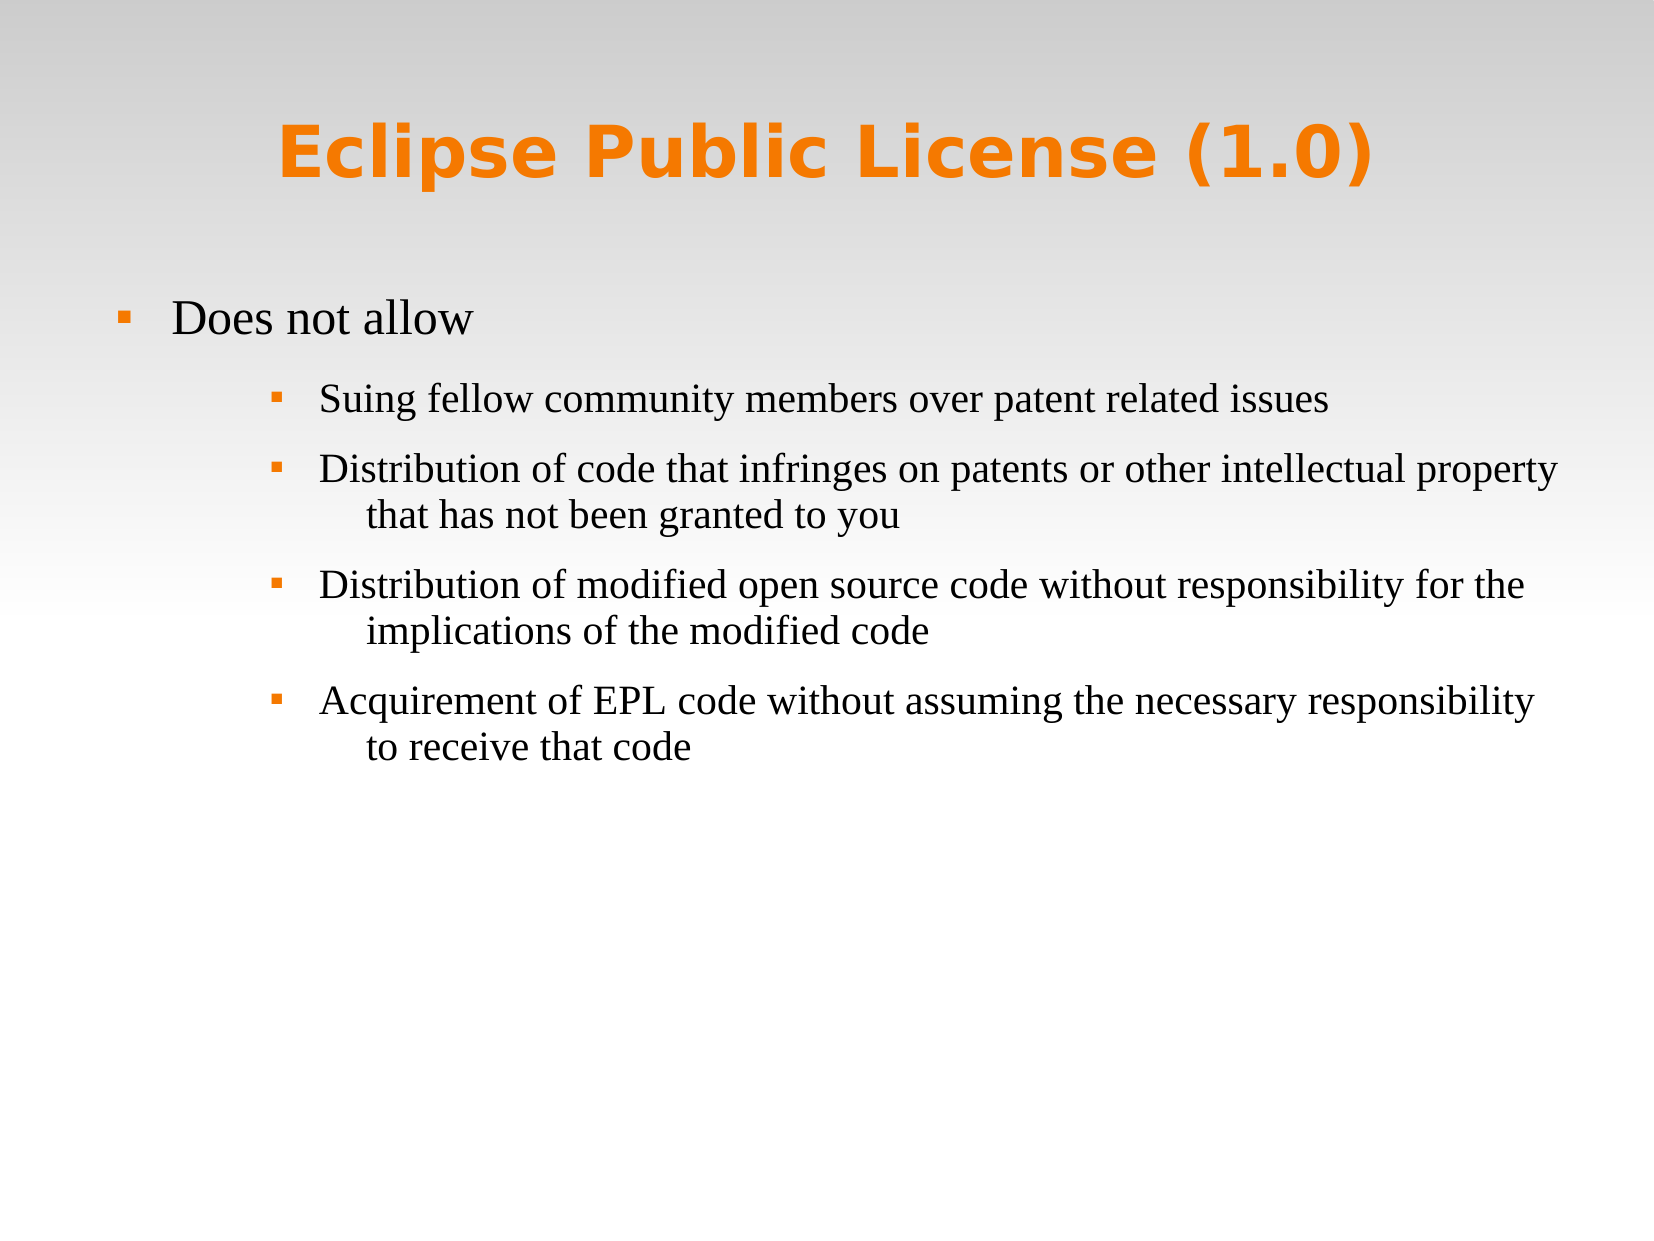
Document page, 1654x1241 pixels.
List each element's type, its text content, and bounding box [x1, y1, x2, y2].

title Eclipse Public License (1.0) [82, 49, 1571, 257]
list Does not allow Suing fellow community members over patent related issues Distribution of code that infringes on patents or other intellectual property that has not been granted to you Distribution of modified open source code without responsibility for the implications of the modified code Acquirement of EPL code without assuming the necessary responsibility to receive that code [82, 290, 1571, 1109]
